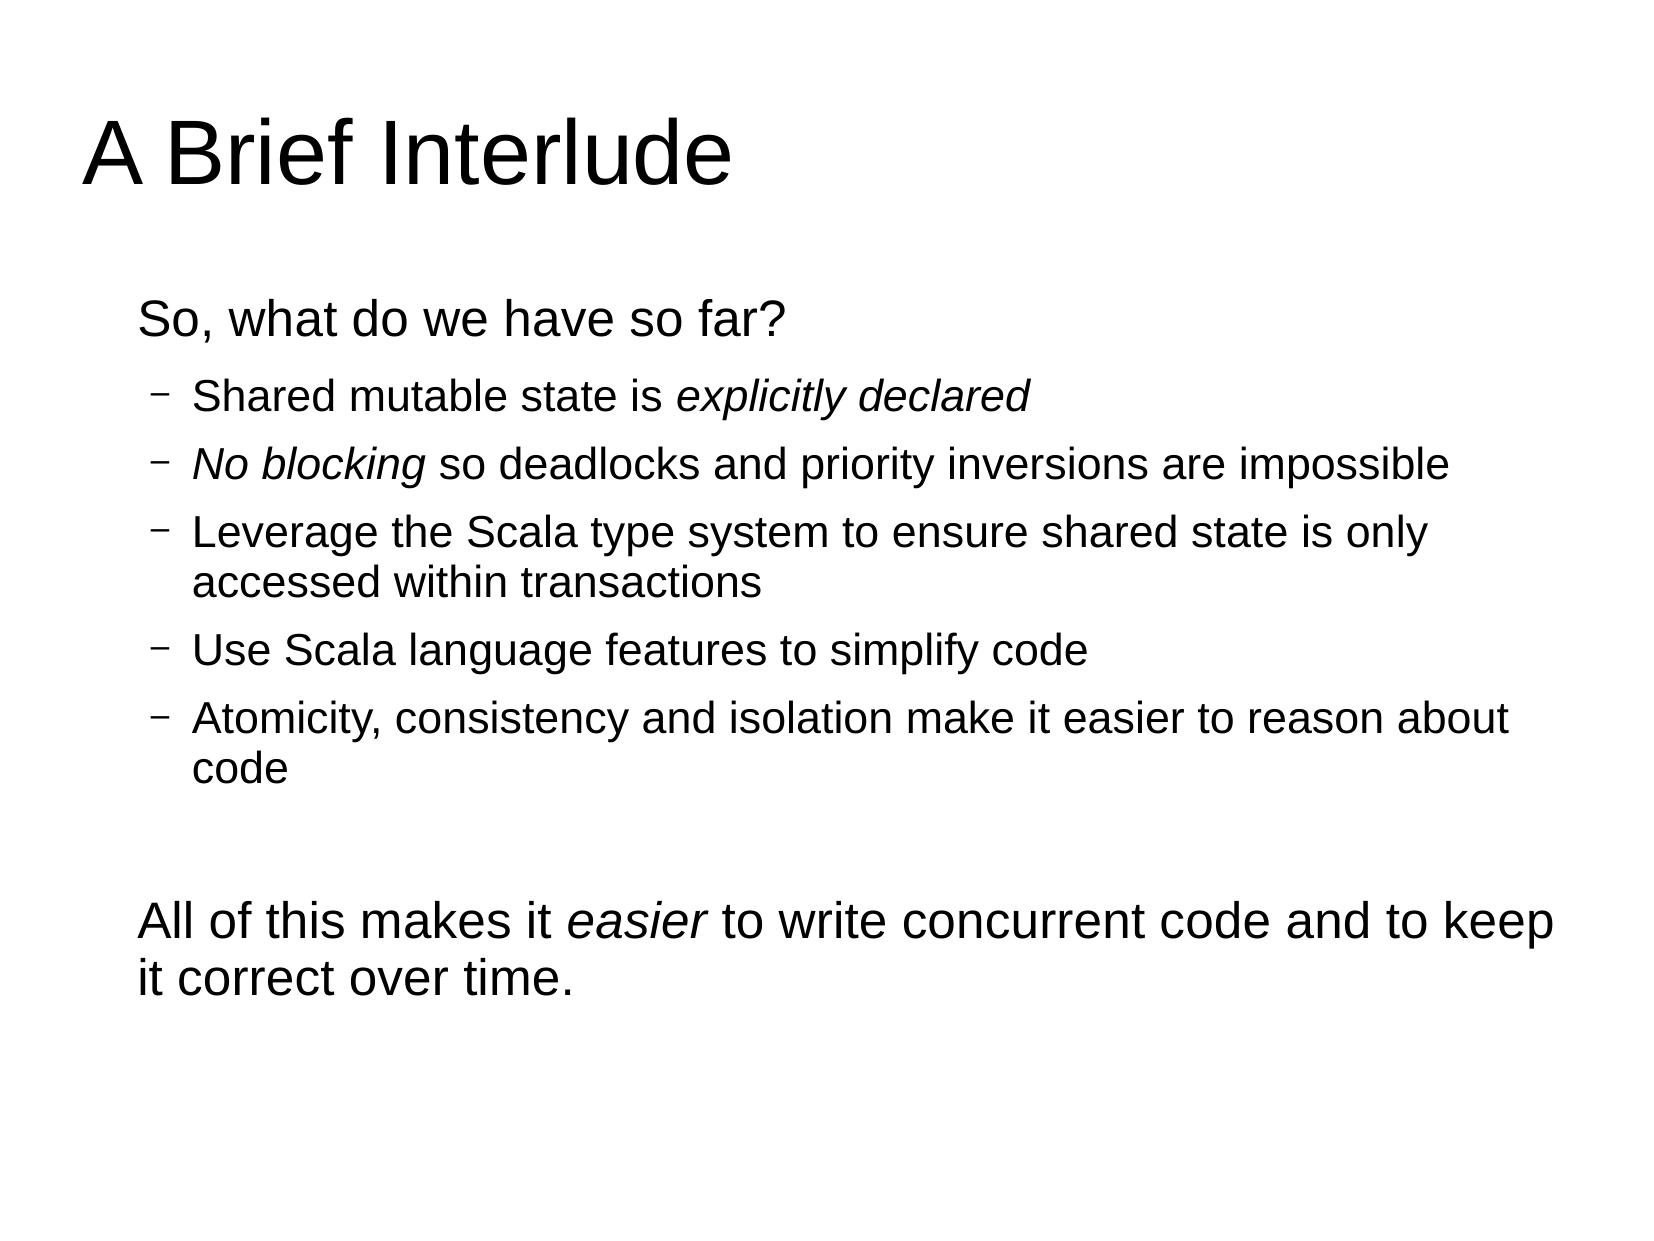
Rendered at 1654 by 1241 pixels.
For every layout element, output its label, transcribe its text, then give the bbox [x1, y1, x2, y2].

list So, what do we have so far? Shared mutable state is explicitly declared No blocking so deadlocks and priority inversions are impossible Leverage the Scala type system to ensure shared state is only accessed within transactions Use Scala language features to simplify code Atomicity, consistency and isolation make it easier to reason about code All of this makes it easier to write concurrent code and to keep it correct over time. [82, 290, 1571, 1010]
title A Brief Interlude [82, 49, 1571, 257]
